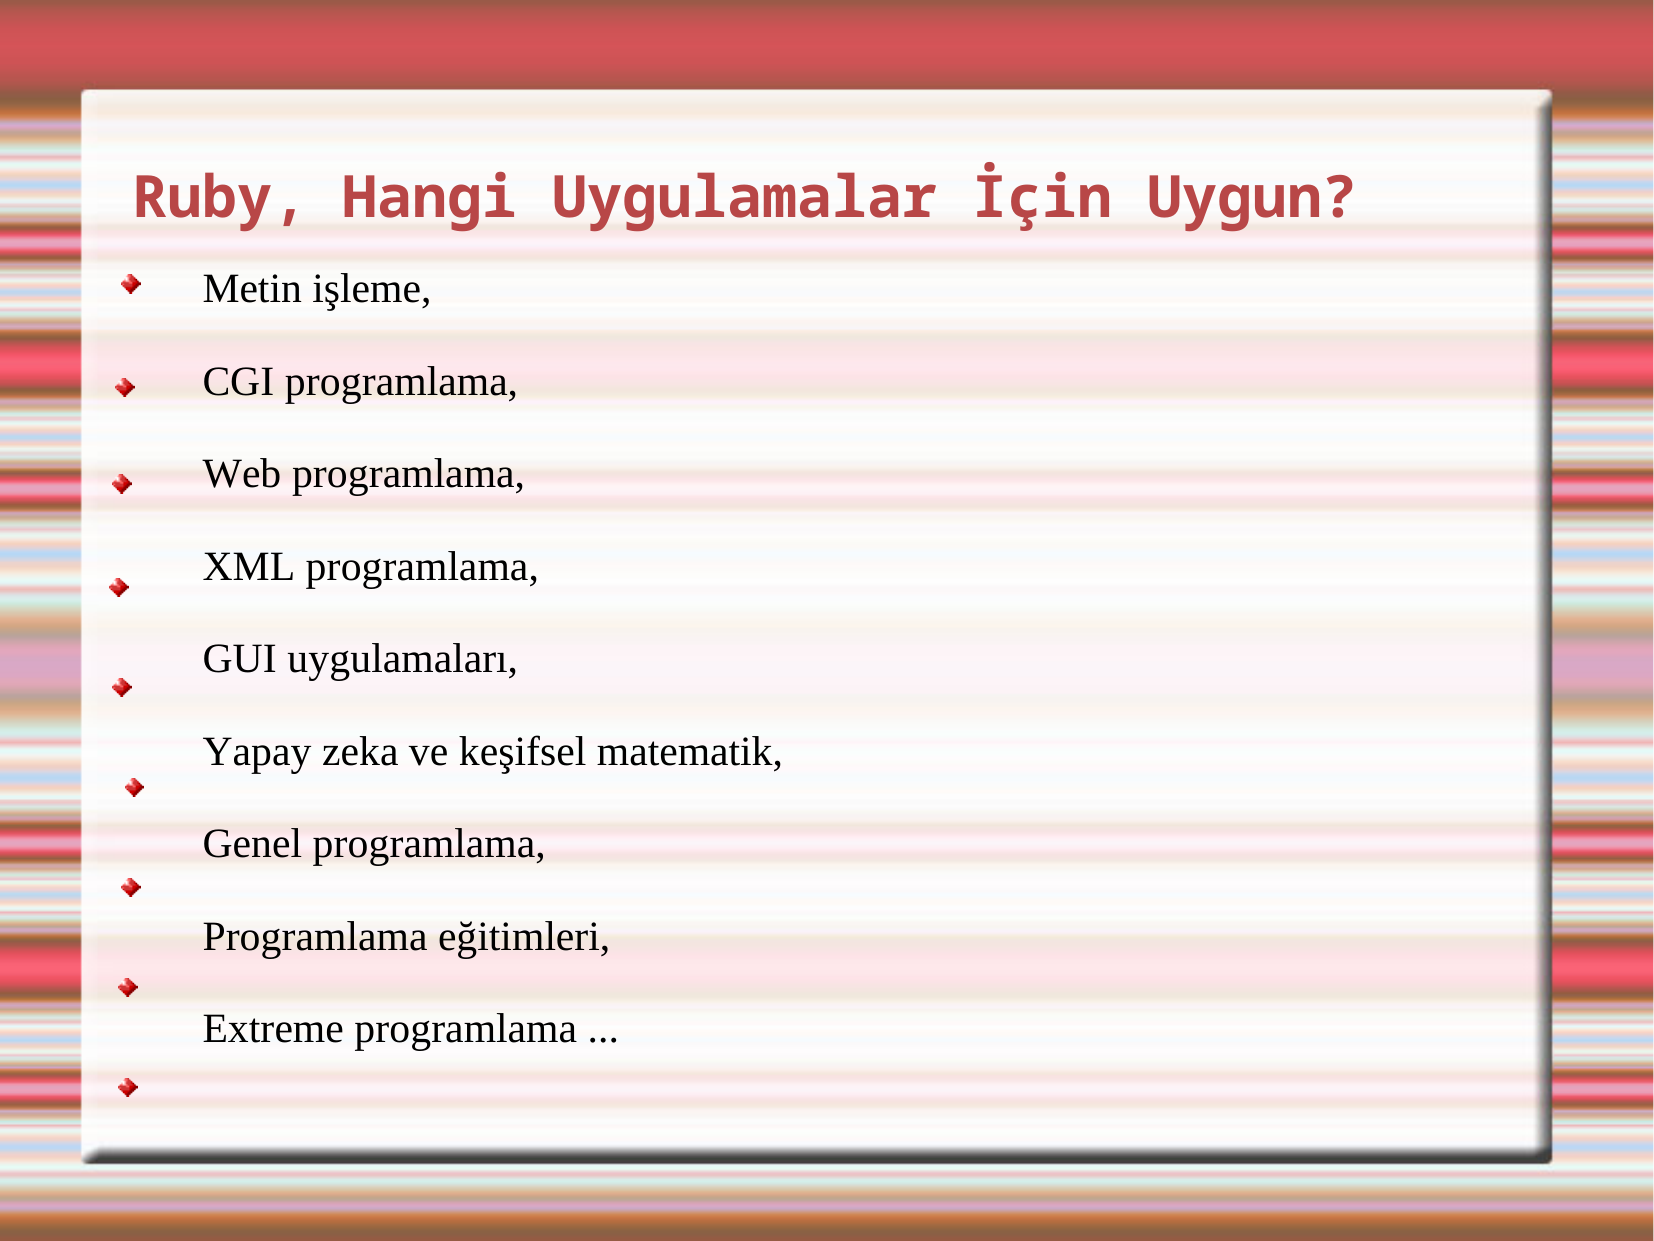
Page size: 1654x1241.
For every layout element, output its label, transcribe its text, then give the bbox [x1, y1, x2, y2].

picture [0, 0, 1654, 1241]
text_box Ruby, Hangi Uygulamalar İçin Uygun? [118, 147, 1447, 230]
text_box Metin işleme, CGI programlama, Web programlama, XML programlama, GUI uygulamaları, Yapay zeka ve keşifsel matematik, Genel programlama, Programlama eğitimleri, Extreme programlama ... [177, 258, 1418, 1060]
